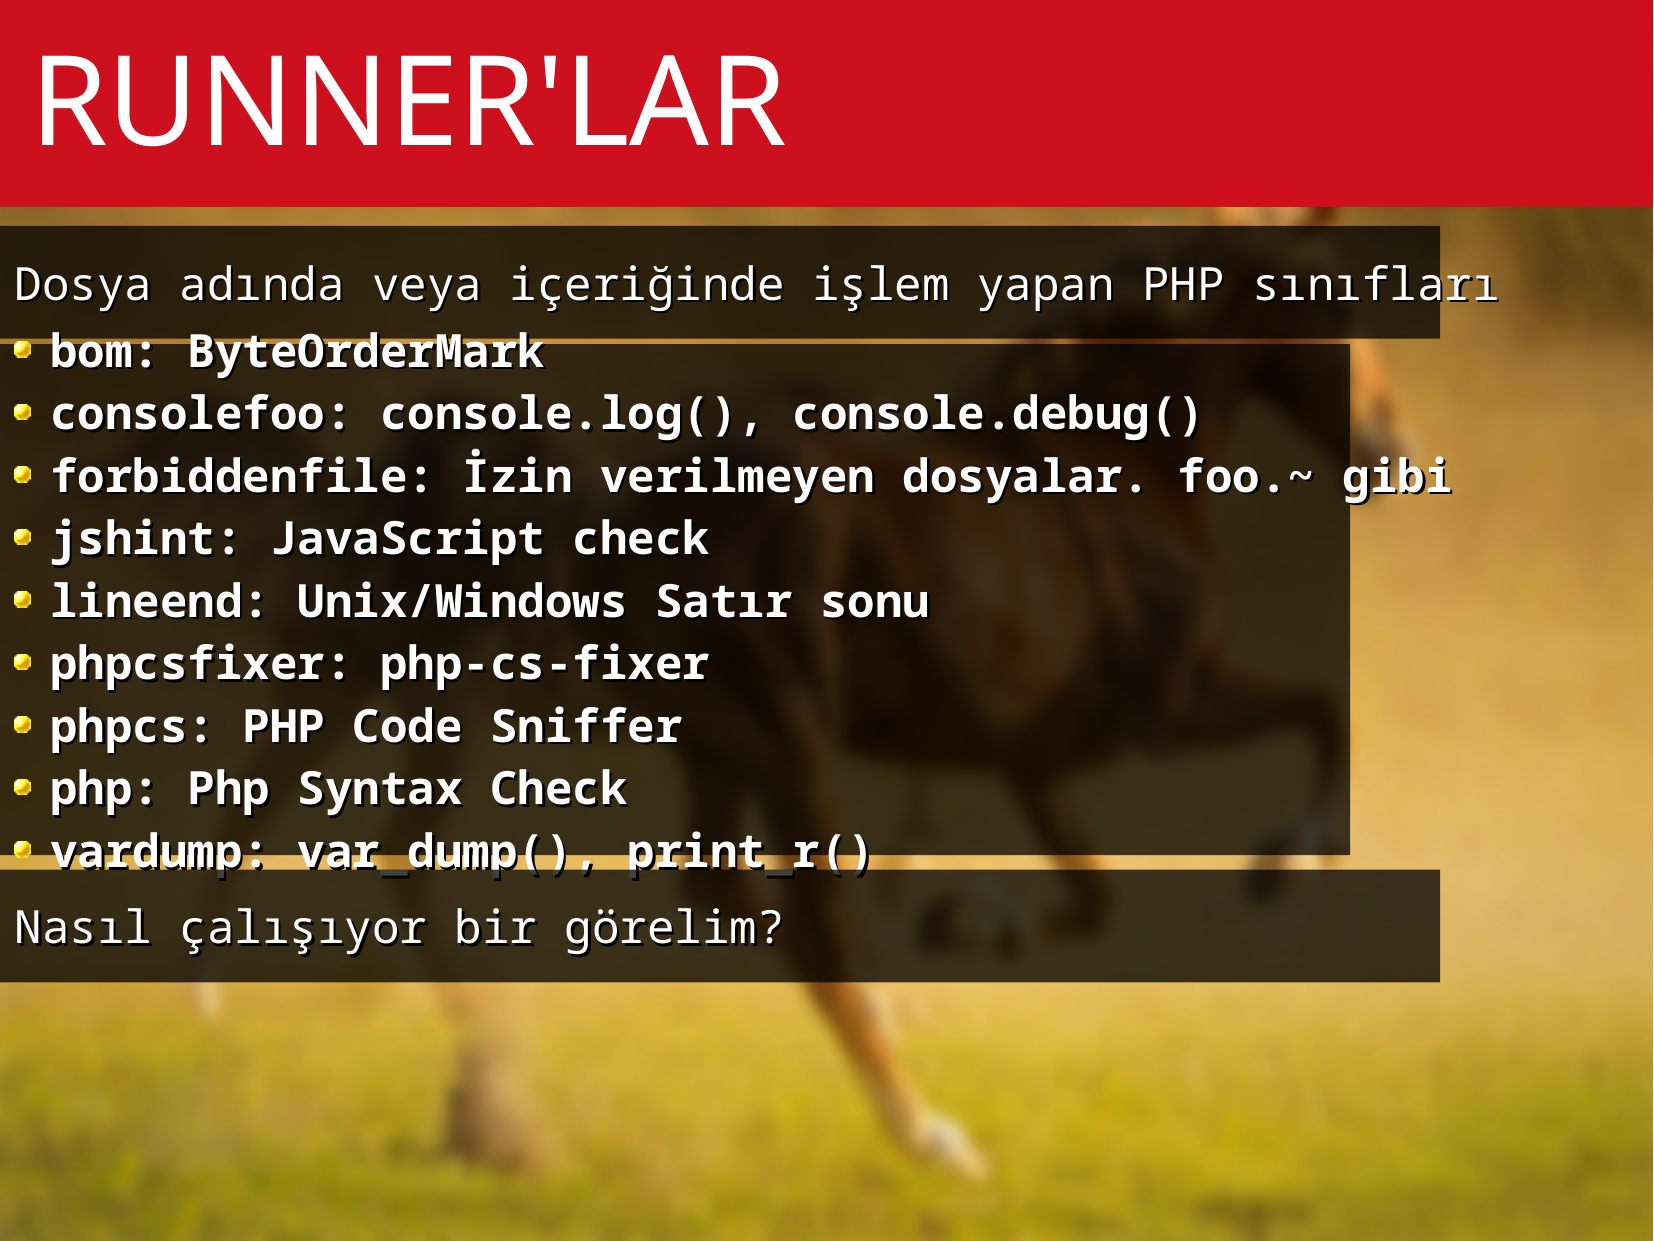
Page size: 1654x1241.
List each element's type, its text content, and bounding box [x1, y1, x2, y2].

picture [0, 0, 1654, 1241]
picture [14, 404, 31, 420]
picture [197, 856, 201, 869]
picture [260, 339, 301, 344]
picture [463, 339, 520, 344]
picture [472, 856, 476, 869]
picture [323, 339, 371, 344]
picture [14, 716, 31, 733]
picture [534, 856, 558, 869]
picture [501, 856, 509, 862]
picture [239, 856, 310, 869]
picture [0, 841, 62, 869]
picture [435, 856, 442, 869]
picture [318, 856, 331, 869]
picture [70, 856, 84, 869]
picture [446, 856, 453, 862]
picture [380, 339, 437, 344]
text_box bom: ByteOrderMark consolefoo: console.log(), console.debug() forbiddenfile: İzin verilmeyen dosyalar. foo.~ gibi jshint: JavaScript check lineend: Unix/Windows Satır sonu phpcsfixer: php-cs-fixer phpcs: PHP Code Sniffer php: Php Syntax Check vardump: var_dump(), print_r() [0, 344, 1351, 856]
picture [14, 466, 31, 483]
picture [122, 856, 141, 869]
picture [187, 856, 191, 869]
text_box Nasıl çalışıyor bir görelim? [0, 869, 1441, 983]
picture [462, 856, 466, 869]
picture [160, 856, 167, 869]
picture [105, 856, 113, 869]
picture [214, 339, 251, 344]
picture [0, 339, 53, 358]
picture [810, 856, 831, 869]
picture [352, 856, 360, 869]
picture [61, 339, 191, 344]
picture [14, 654, 31, 670]
picture [836, 856, 860, 869]
picture [14, 779, 31, 795]
picture [514, 856, 528, 869]
picture [419, 856, 426, 862]
picture [14, 529, 31, 545]
picture [370, 856, 416, 869]
picture [144, 856, 151, 862]
picture [171, 856, 178, 862]
picture [703, 856, 715, 869]
picture [721, 856, 731, 869]
picture [755, 856, 800, 869]
picture [639, 856, 646, 862]
picture [226, 856, 234, 862]
picture [737, 856, 751, 869]
text_box Dosya adında veya içeriğinde işlem yapan PHP sınıfları [0, 225, 1441, 339]
picture [672, 856, 693, 869]
picture [652, 856, 663, 869]
picture [564, 856, 630, 869]
picture [1354, 474, 1361, 487]
picture [14, 591, 31, 608]
title RUNNER'LAR [0, 0, 1653, 207]
